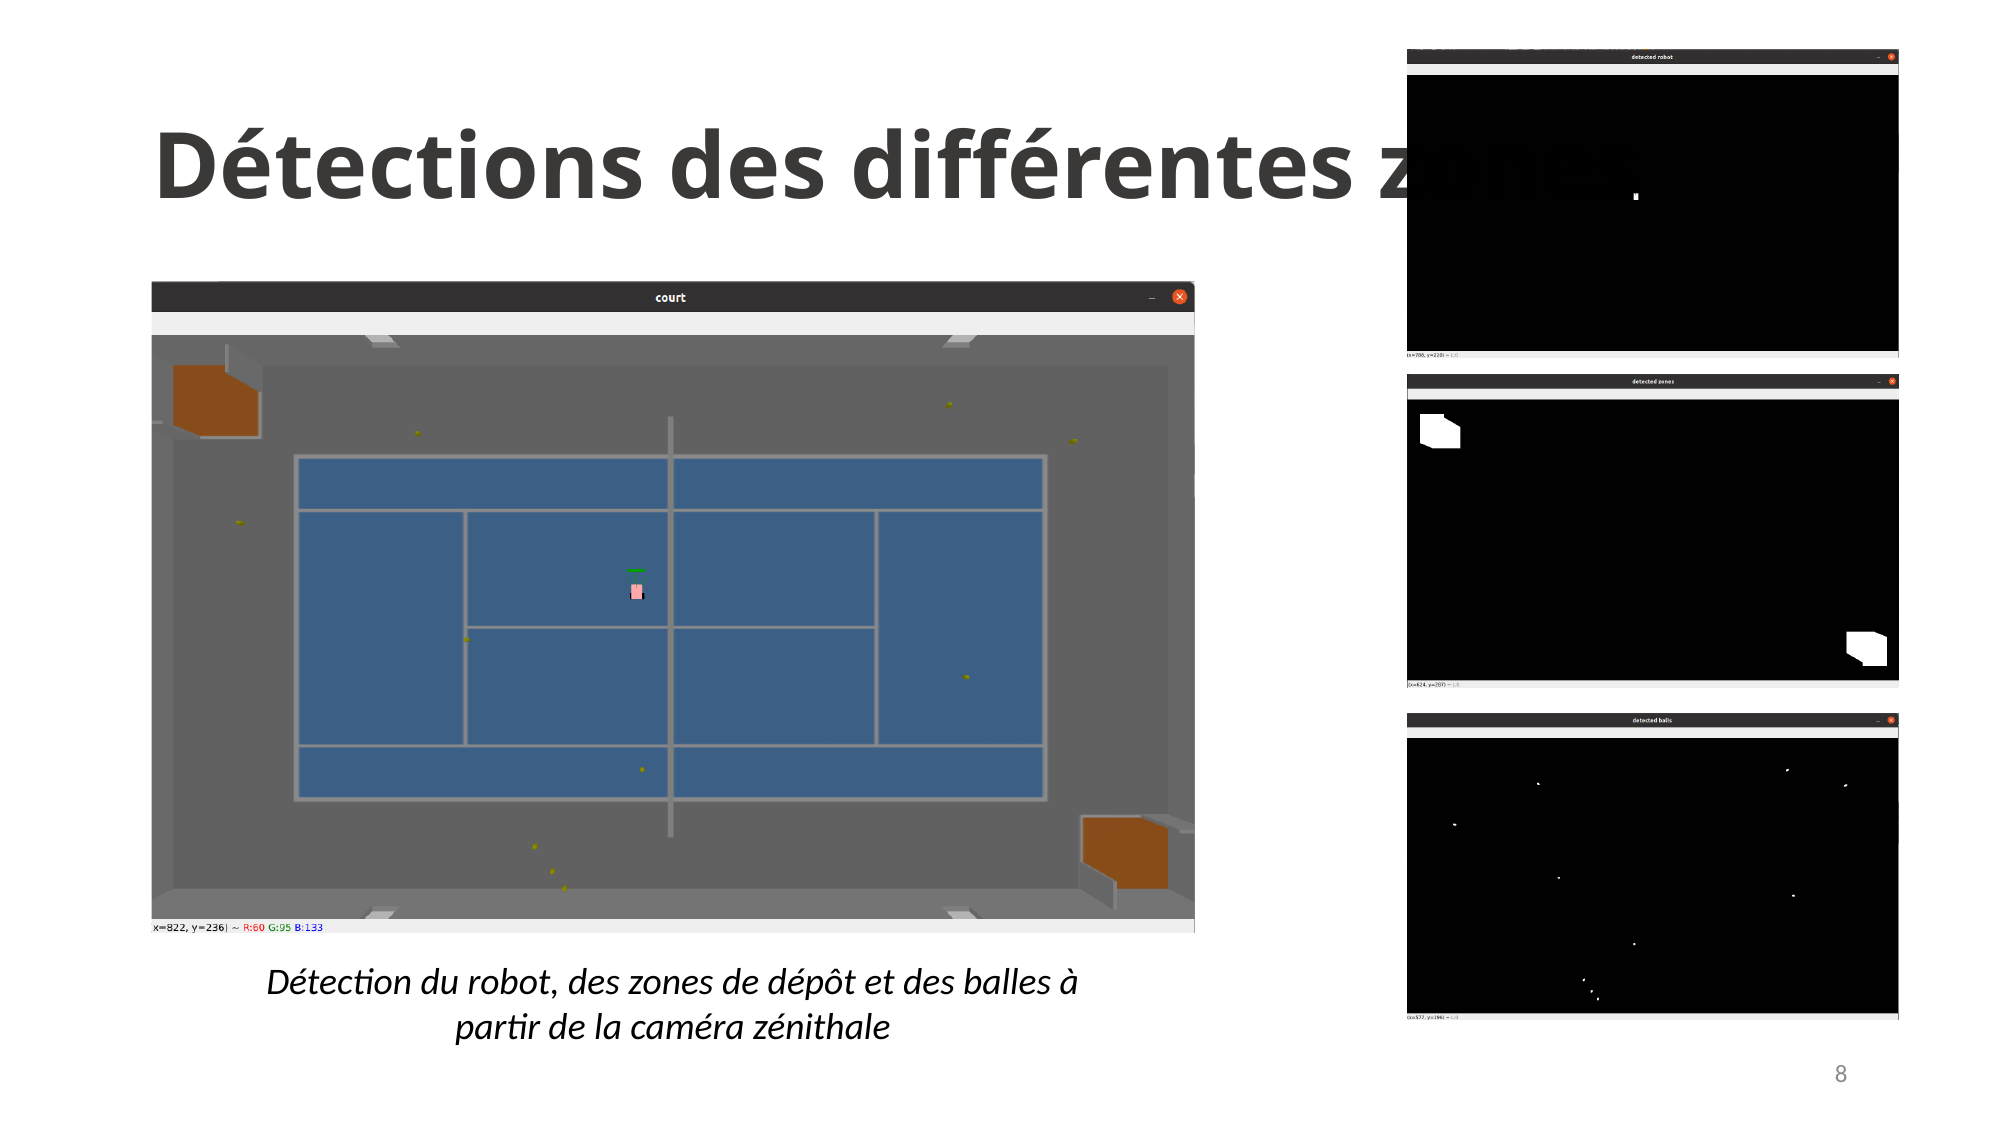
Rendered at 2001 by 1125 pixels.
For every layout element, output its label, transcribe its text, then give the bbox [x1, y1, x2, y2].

picture [1407, 713, 1899, 1020]
text_box <number> [1412, 1042, 1863, 1103]
picture [1407, 374, 1899, 688]
text_box Détection du robot, des zones de dépôt et des balles à partir de la caméra zénithale [239, 949, 1107, 1055]
picture [1407, 49, 1899, 358]
text_box Détections des différentes zones [137, 59, 1407, 278]
picture [151, 281, 1195, 934]
